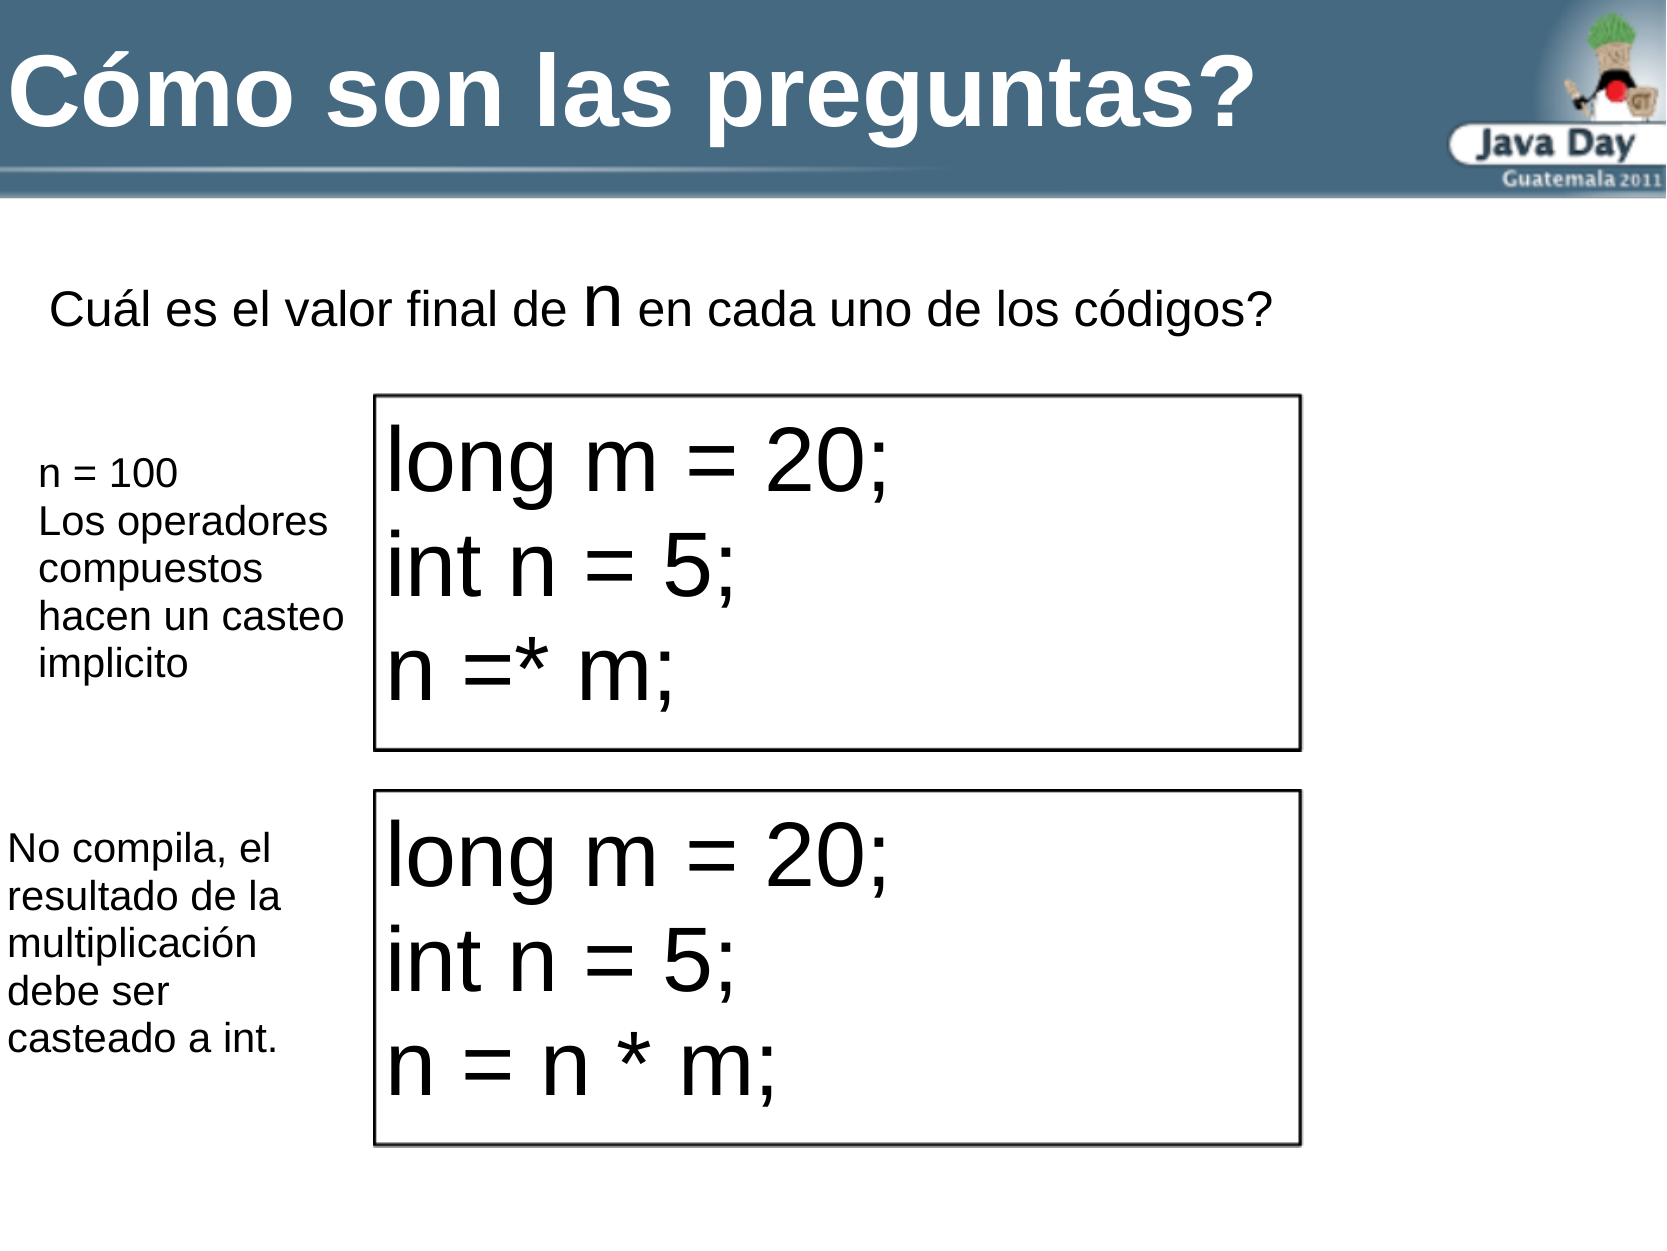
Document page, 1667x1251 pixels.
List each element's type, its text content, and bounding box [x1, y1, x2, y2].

text_box No compila, el resultado de la multiplicación debe ser casteado a int. [7, 824, 327, 1063]
picture [0, 0, 1666, 200]
picture [373, 789, 1304, 1148]
text_box Cuál es el valor final de n en cada uno de los códigos? [48, 258, 1452, 344]
picture [373, 393, 1304, 752]
text_box n = 100 Los operadores compuestos hacen un casteo implicito [38, 449, 358, 688]
text_box Cómo son las preguntas? [7, 33, 1502, 151]
text_box long m = 20; int n = 5; n =* m; [385, 408, 1291, 722]
text_box long m = 20; int n = 5; n = n * m; [385, 803, 1291, 1117]
